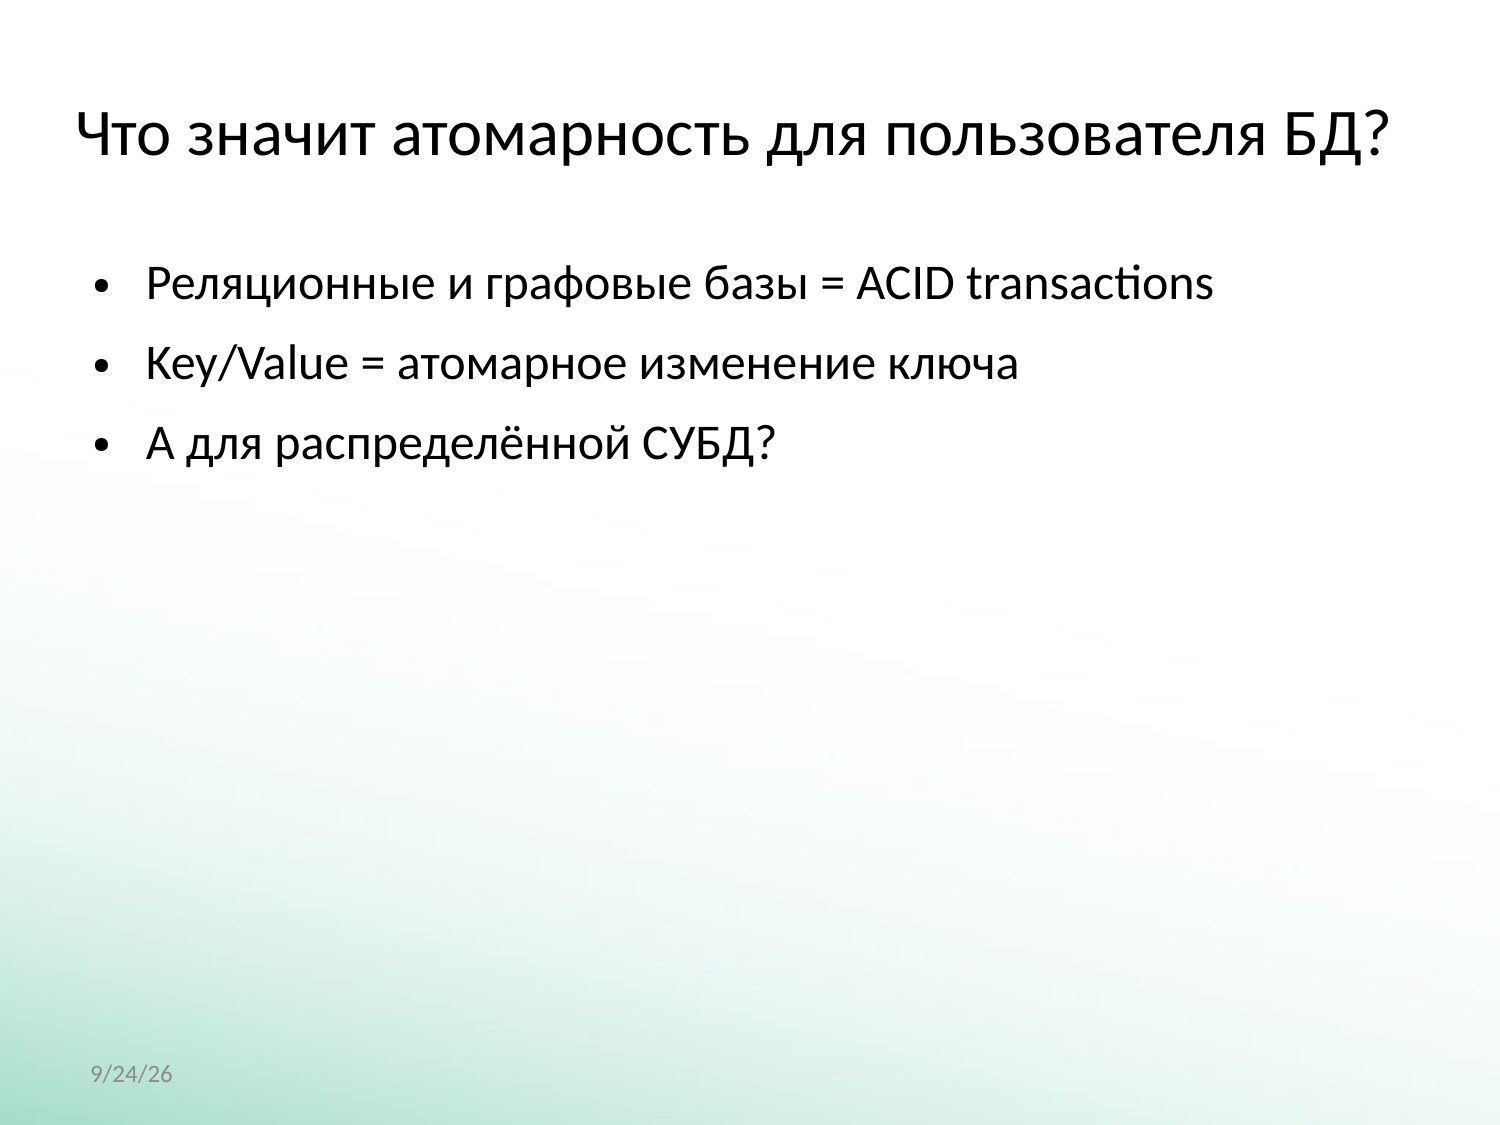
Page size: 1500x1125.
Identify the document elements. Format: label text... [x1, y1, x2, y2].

picture [0, 0, 1500, 1125]
title Что значит атомарность для пользователя БД? [75, 45, 1425, 233]
list Реляционные и графовые базы = ACID transactions Key/Value = атомарное изменение ключа А для распределённой СУБД? [75, 262, 1425, 1005]
